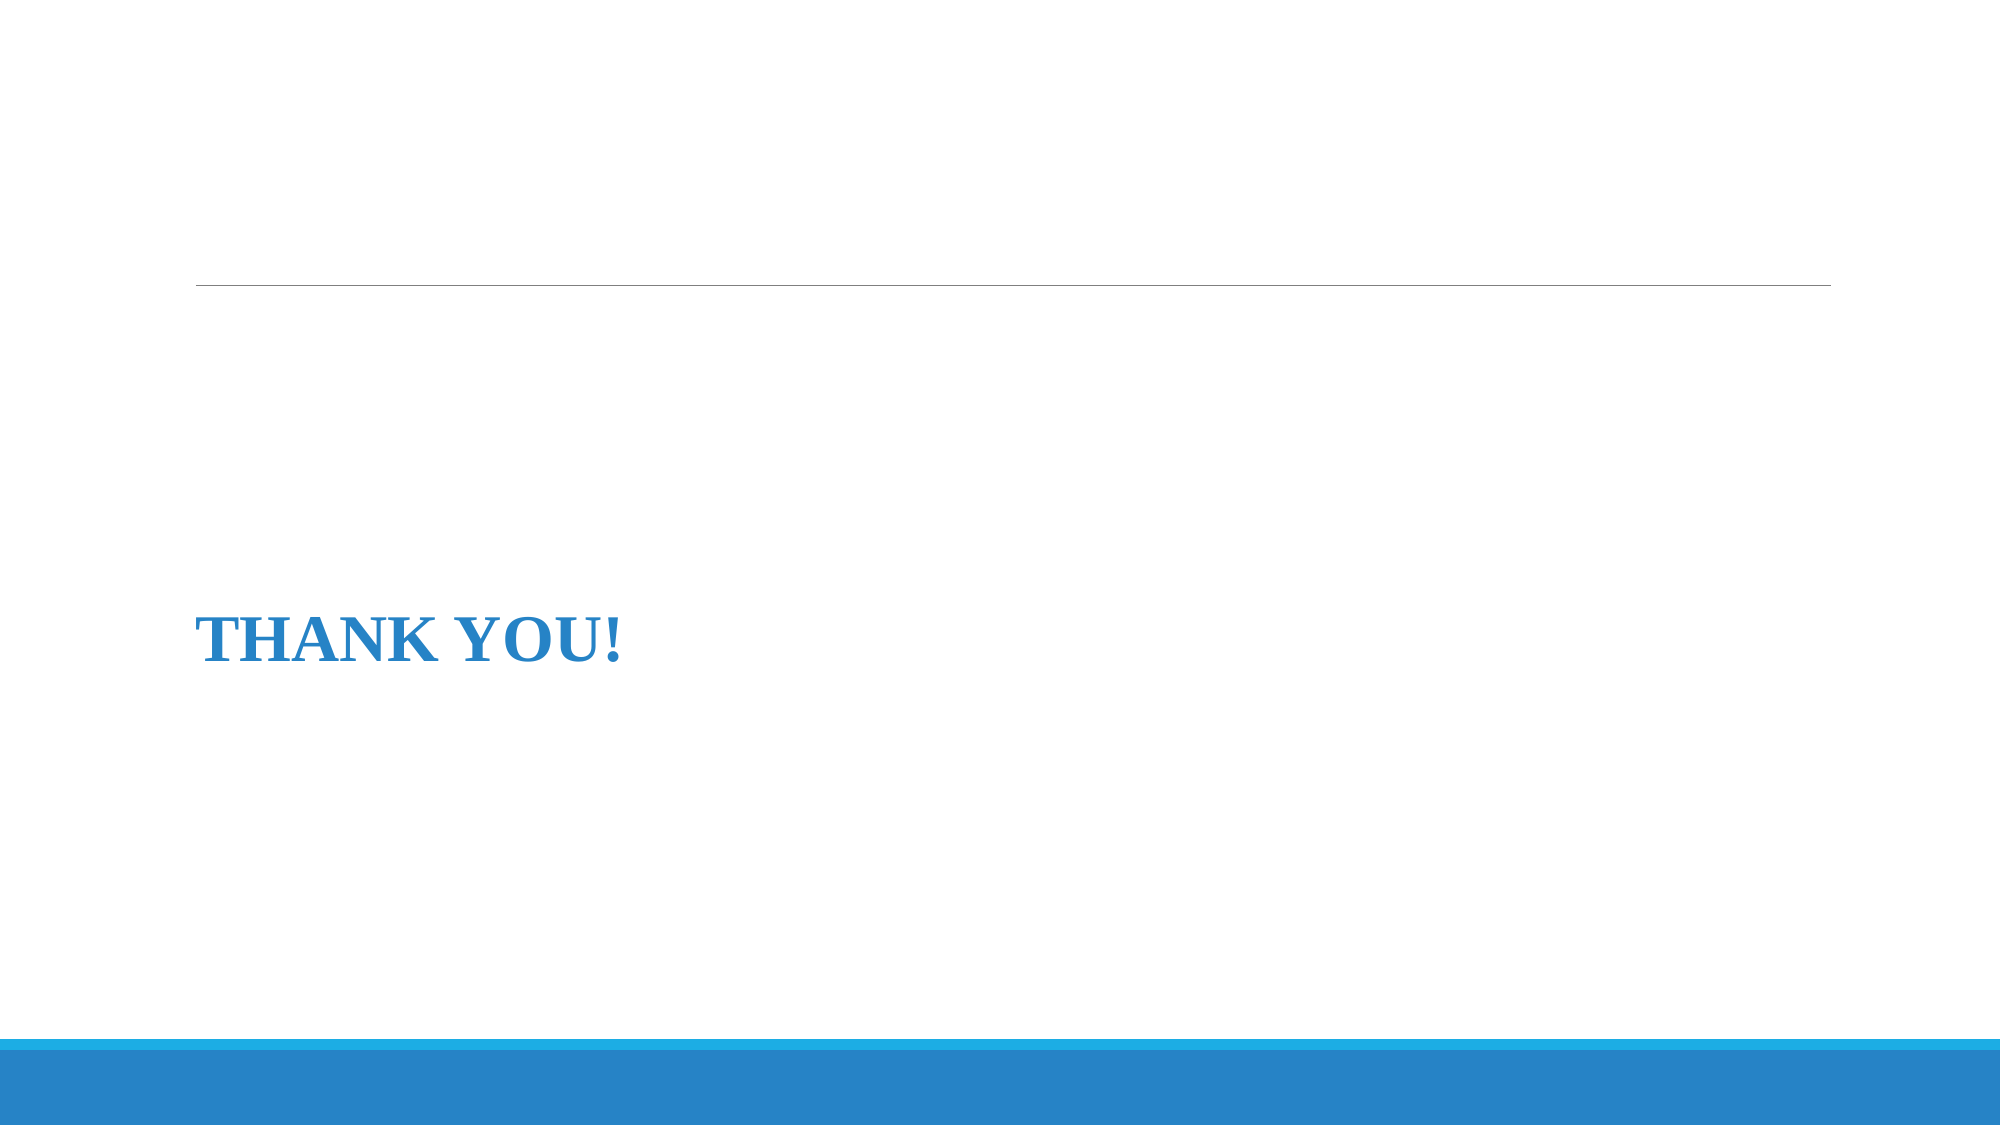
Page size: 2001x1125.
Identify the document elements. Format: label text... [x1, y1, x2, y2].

list THANK YOU! [180, 596, 1831, 963]
